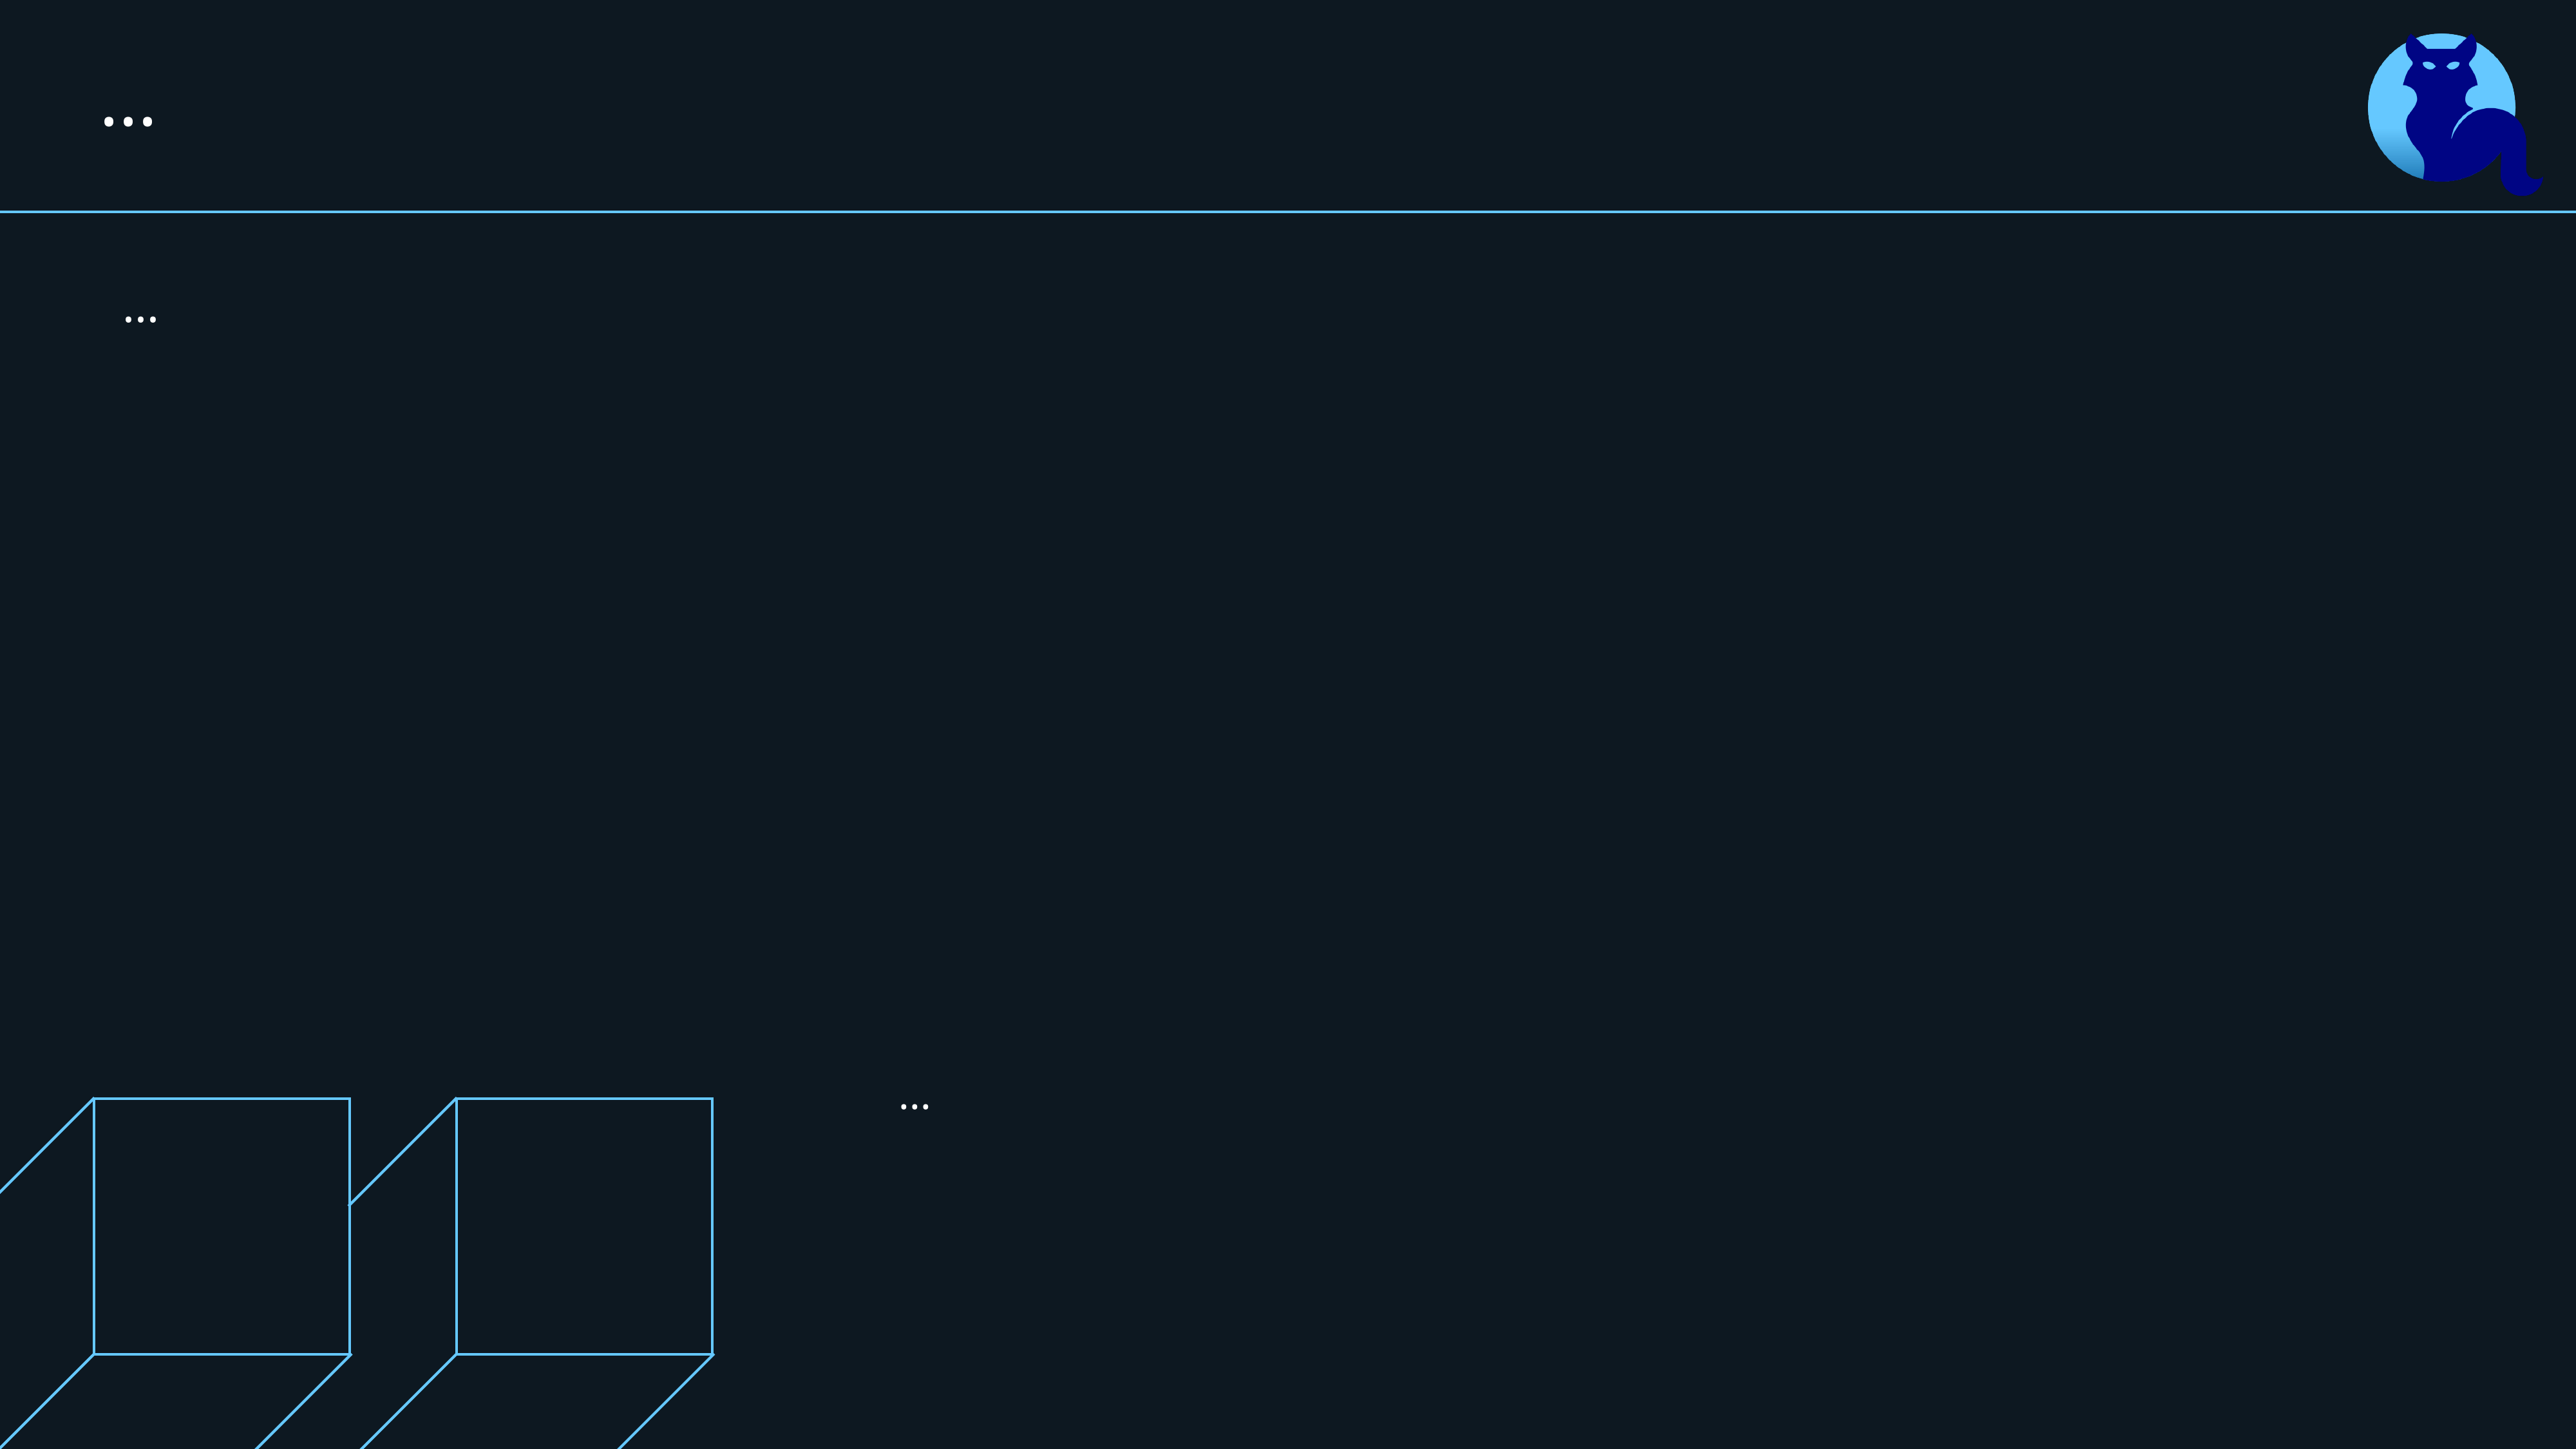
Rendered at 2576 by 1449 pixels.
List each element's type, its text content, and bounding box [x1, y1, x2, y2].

picture [2367, 24, 2544, 202]
list ... [893, 1054, 2464, 1353]
list ... [48, 48, 2295, 169]
list ... [117, 265, 2439, 663]
